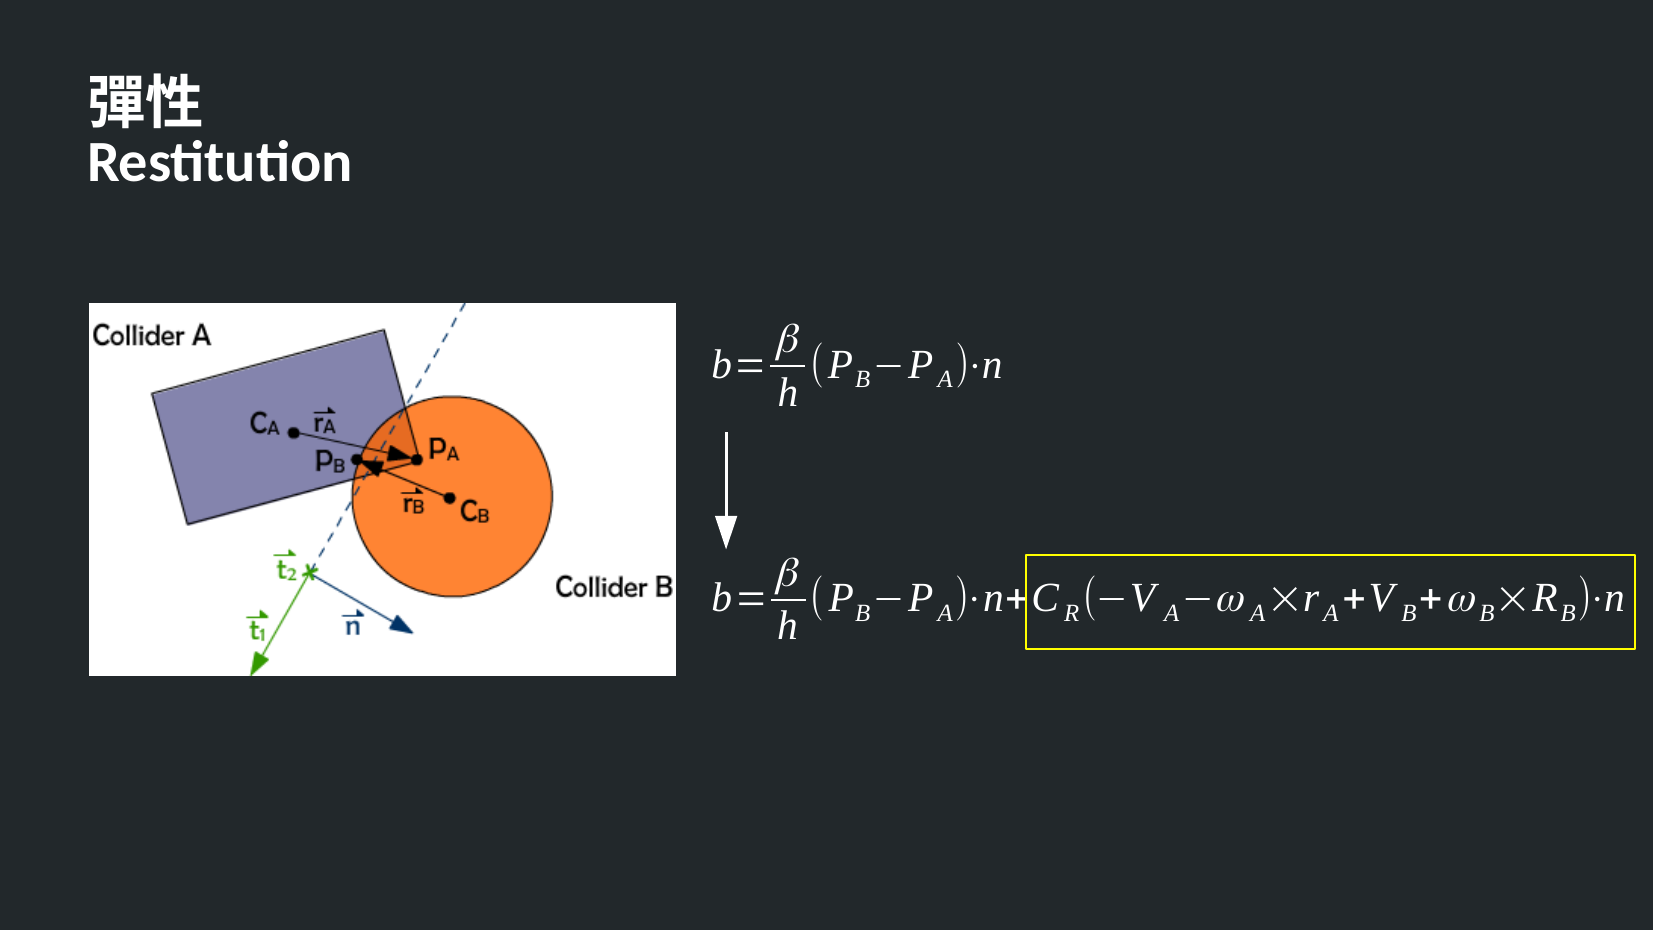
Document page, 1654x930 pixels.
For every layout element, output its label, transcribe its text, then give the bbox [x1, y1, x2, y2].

chart [705, 321, 1010, 416]
text_box [1025, 555, 1636, 649]
text_box 彈性 Restitution [72, 72, 916, 210]
picture [89, 303, 676, 676]
chart [705, 555, 1025, 649]
